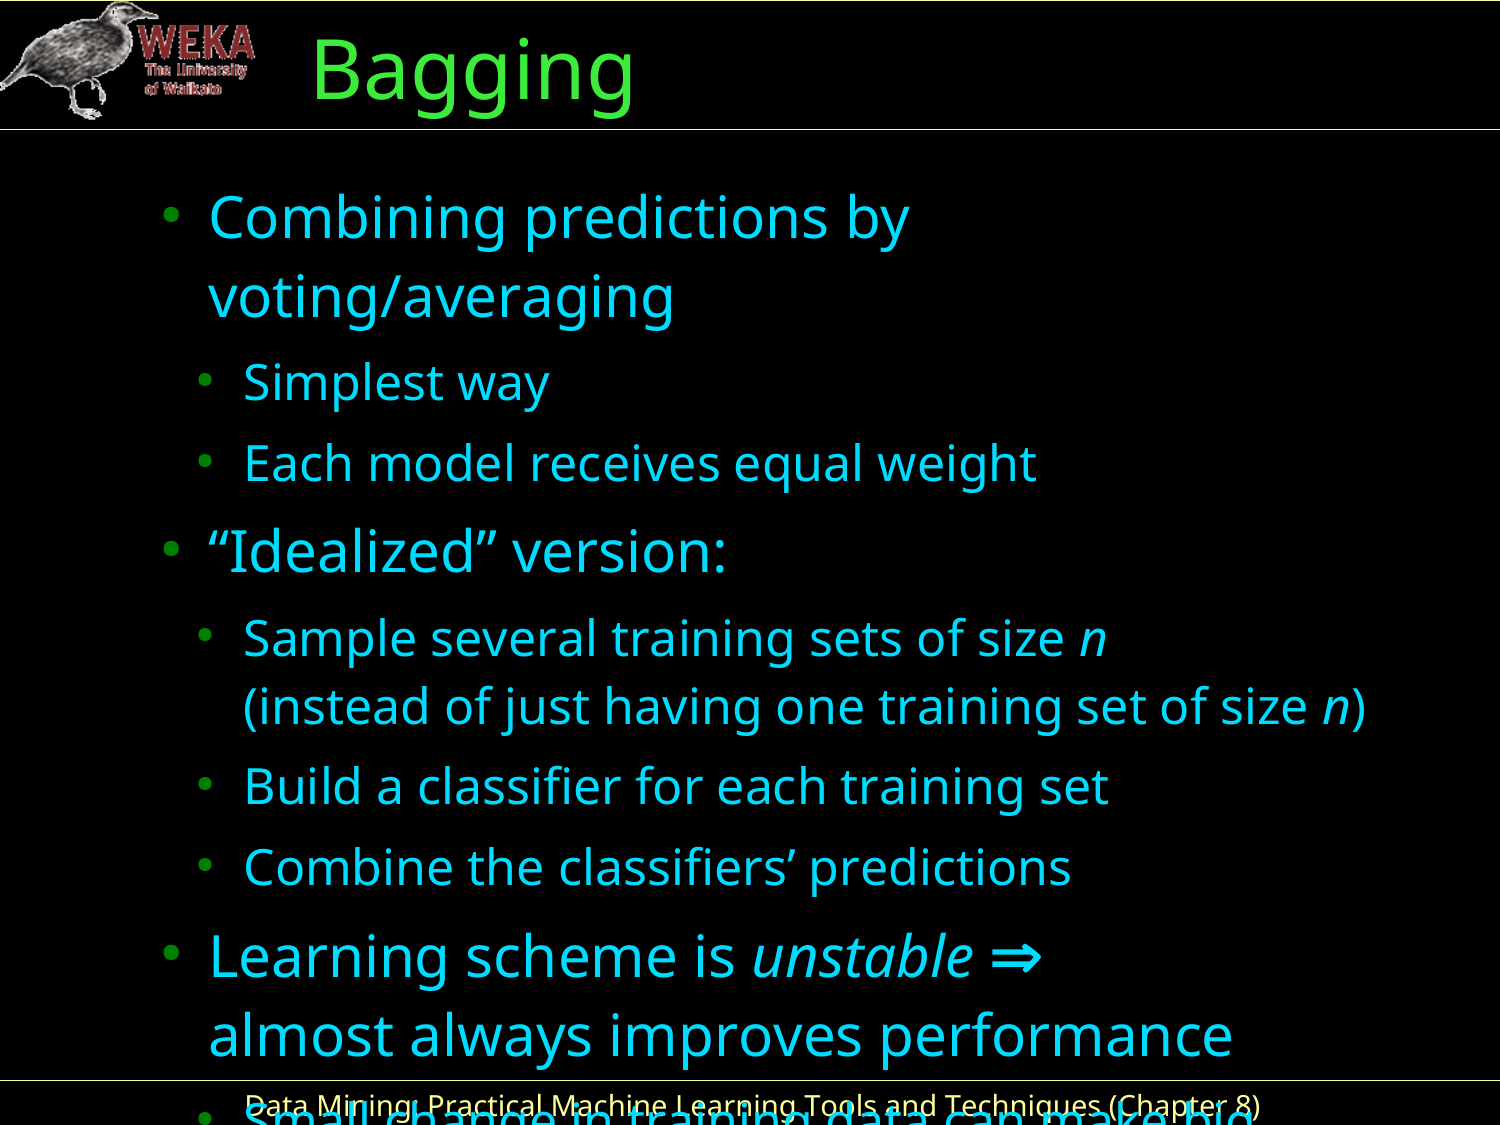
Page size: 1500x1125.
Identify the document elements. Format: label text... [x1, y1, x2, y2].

picture [0, 1, 266, 129]
text_box Combining predictions by voting/averaging Simplest way Each model receives equal weight “Idealized” version: Sample several training sets of size n (instead of just having one training set of size n) Build a classifier for each training set Combine the classifiers’ predictions Learning scheme is unstable  almost always improves performance Small change in training data can make big change in model (e.g. decision trees) [146, 169, 1384, 1016]
title Bagging [295, 0, 1500, 148]
